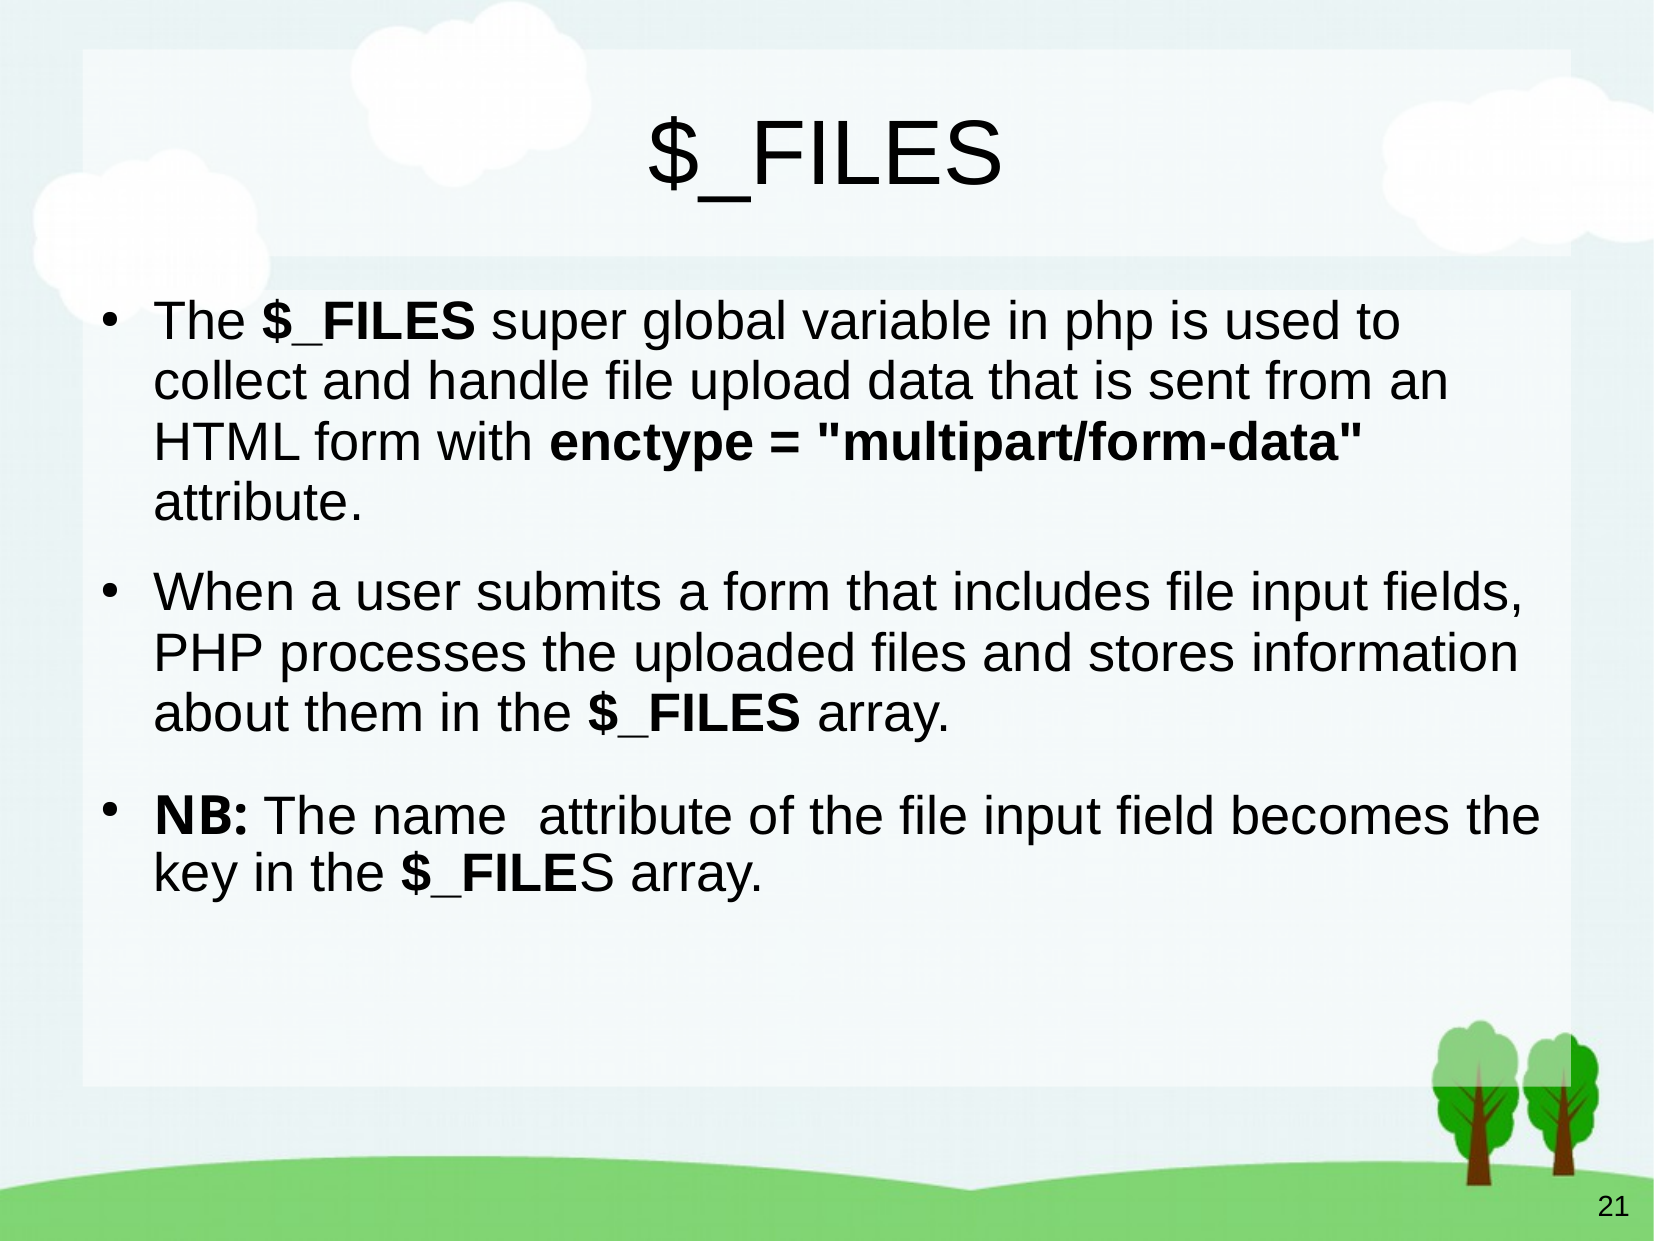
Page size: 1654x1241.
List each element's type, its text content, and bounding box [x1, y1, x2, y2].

picture [0, 0, 1654, 1241]
title $_FILES [82, 49, 1571, 257]
list The $_FILES super global variable in php is used to collect and handle file upload data that is sent from an HTML form with enctype = "multipart/form-data" attribute. When a user submits a form that includes file input fields, PHP processes the uploaded files and stores information about them in the $_FILES array. NB: The name attribute of the file input field becomes the key in the $_FILES array. [82, 290, 1571, 1087]
